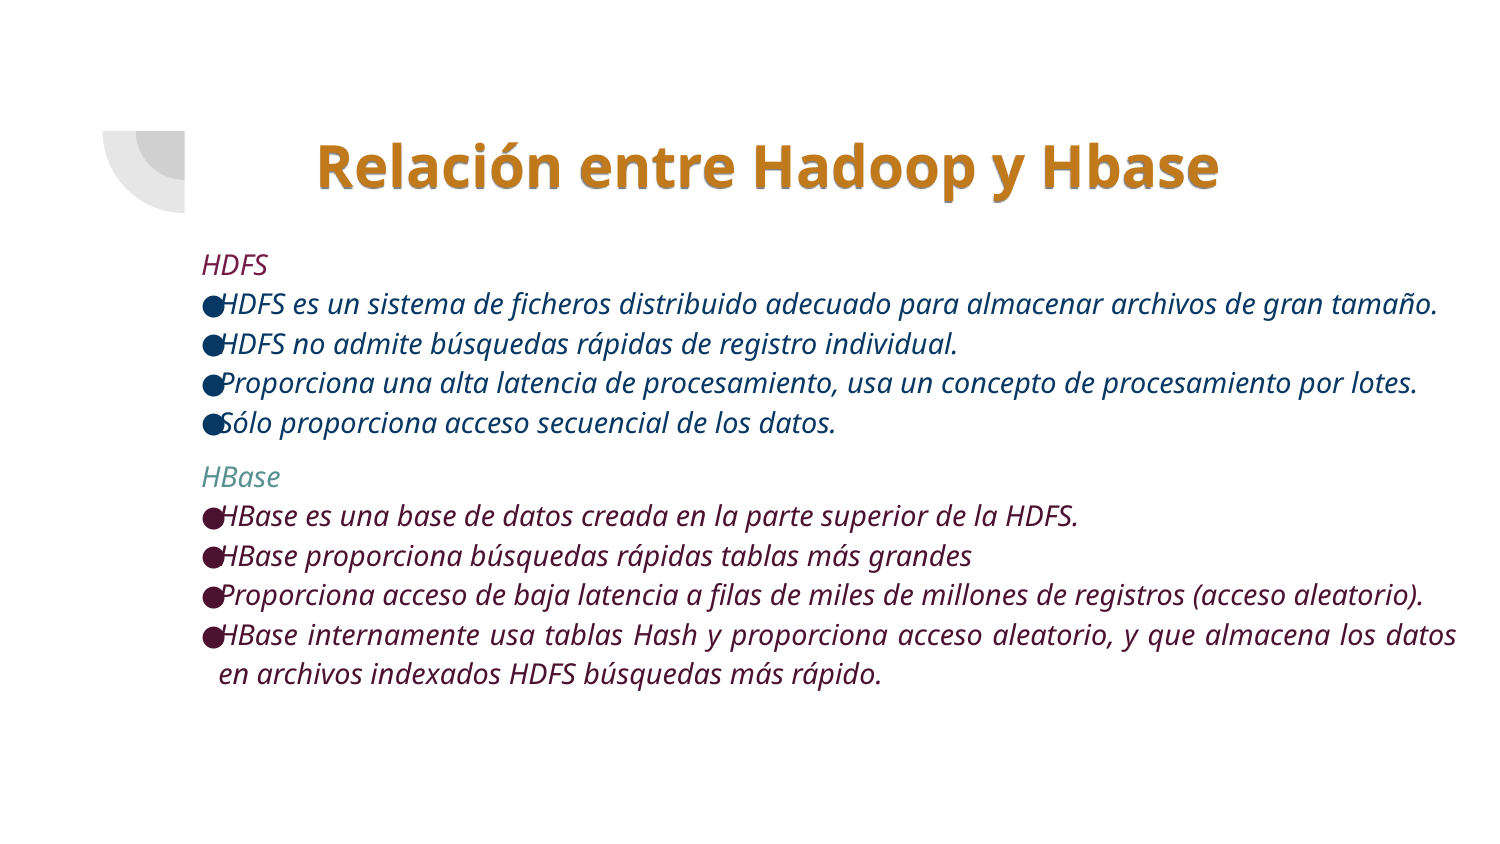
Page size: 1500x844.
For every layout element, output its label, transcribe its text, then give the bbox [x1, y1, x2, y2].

list HDFS HDFS es un sistema de ficheros distribuido adecuado para almacenar archivos de gran tamaño. HDFS no admite búsquedas rápidas de registro individual. Proporciona una alta latencia de procesamiento, usa un concepto de procesamiento por lotes. Sólo proporciona acceso secuencial de los datos. HBase HBase es una base de datos creada en la parte superior de la HDFS. HBase proporciona búsquedas rápidas tablas más grandes Proporciona acceso de baja latencia a filas de miles de millones de registros (acceso aleatorio). HBase internamente usa tablas Hash y proporciona acceso aleatorio, y que almacena los datos en archivos indexados HDFS búsquedas más rápido. [186, 156, 1474, 844]
title Relación entre Hadoop y Hbase [300, 114, 1454, 156]
